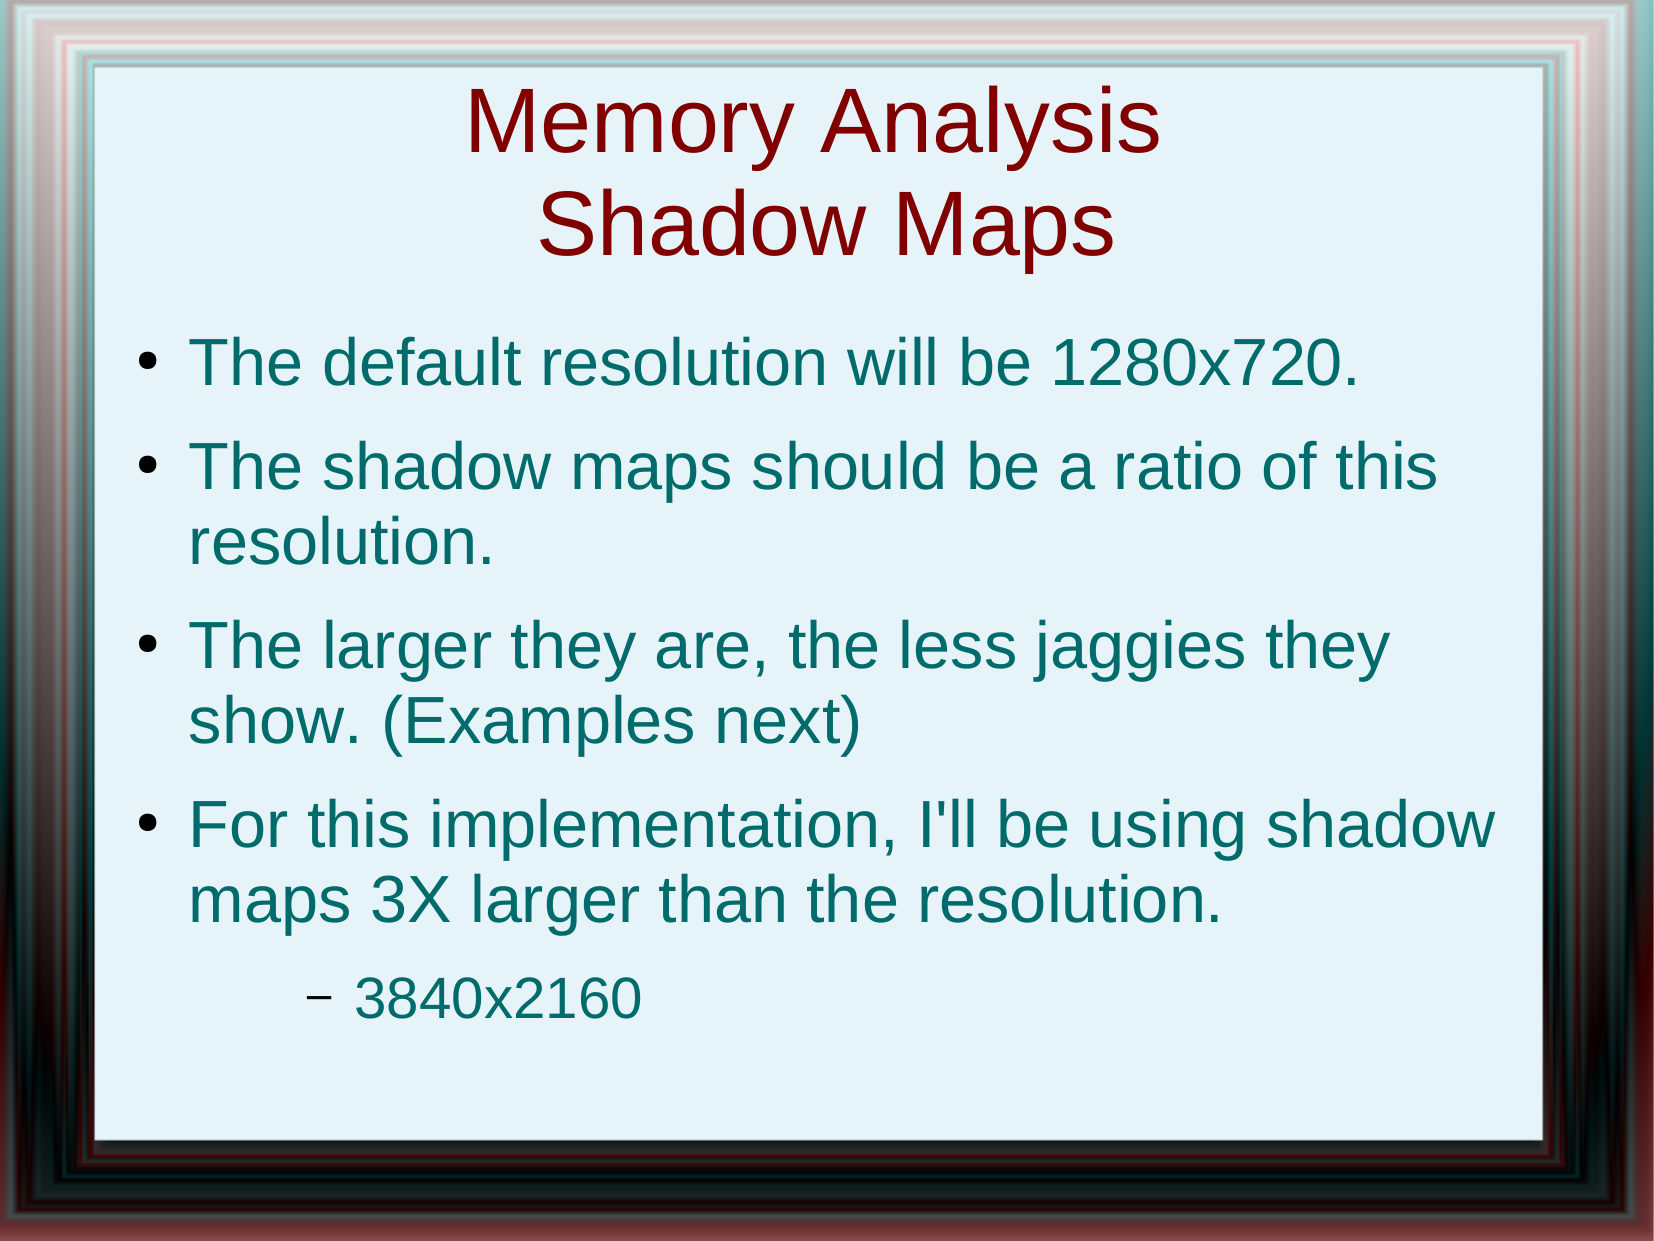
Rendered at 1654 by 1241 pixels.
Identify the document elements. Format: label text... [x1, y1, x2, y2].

list The default resolution will be 1280x720. The shadow maps should be a ratio of this resolution. The larger they are, the less jaggies they show. (Examples next) For this implementation, I'll be using shadow maps 3X larger than the resolution. 3840x2160 [118, 324, 1506, 1032]
title Memory Analysis Shadow Maps [118, 69, 1536, 276]
picture [0, 0, 1654, 1241]
